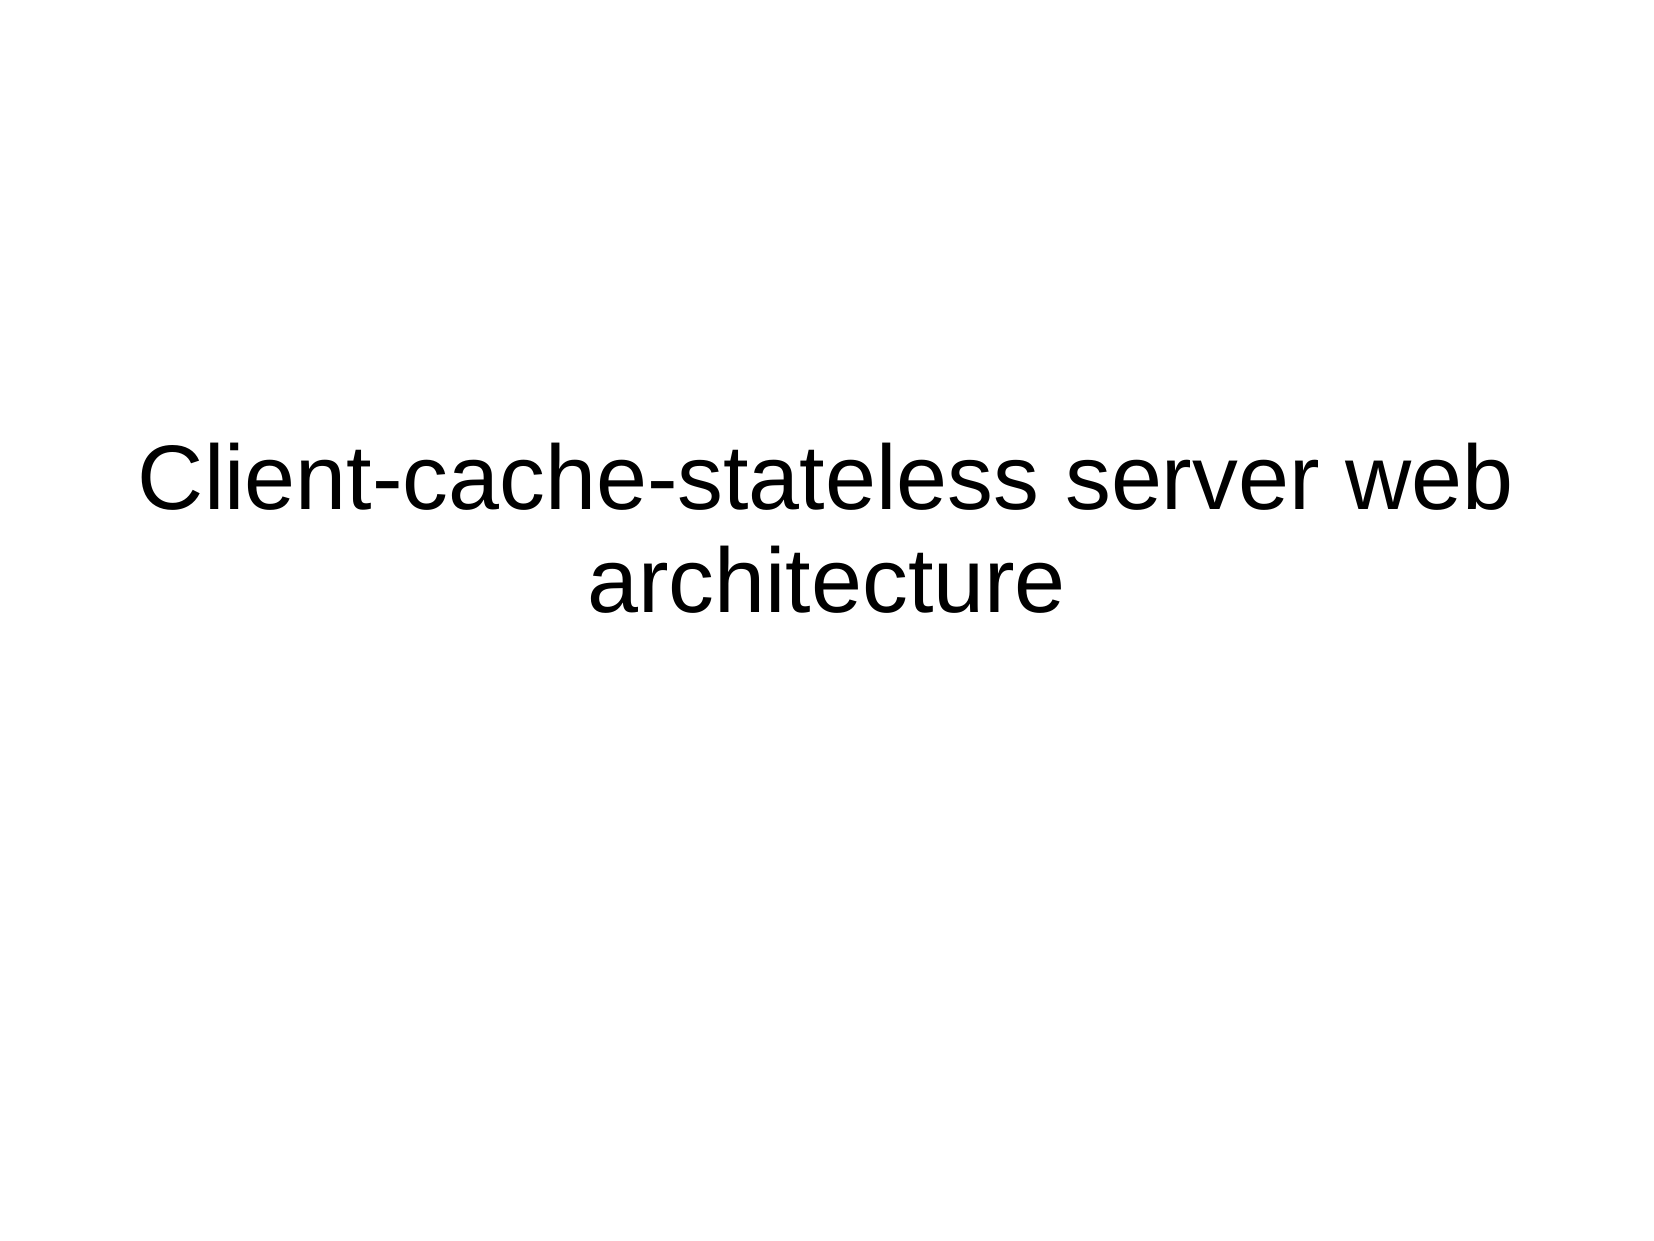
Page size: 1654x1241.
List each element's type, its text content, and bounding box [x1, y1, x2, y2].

subtitle Client-cache-stateless server web architecture [82, 49, 1571, 1010]
